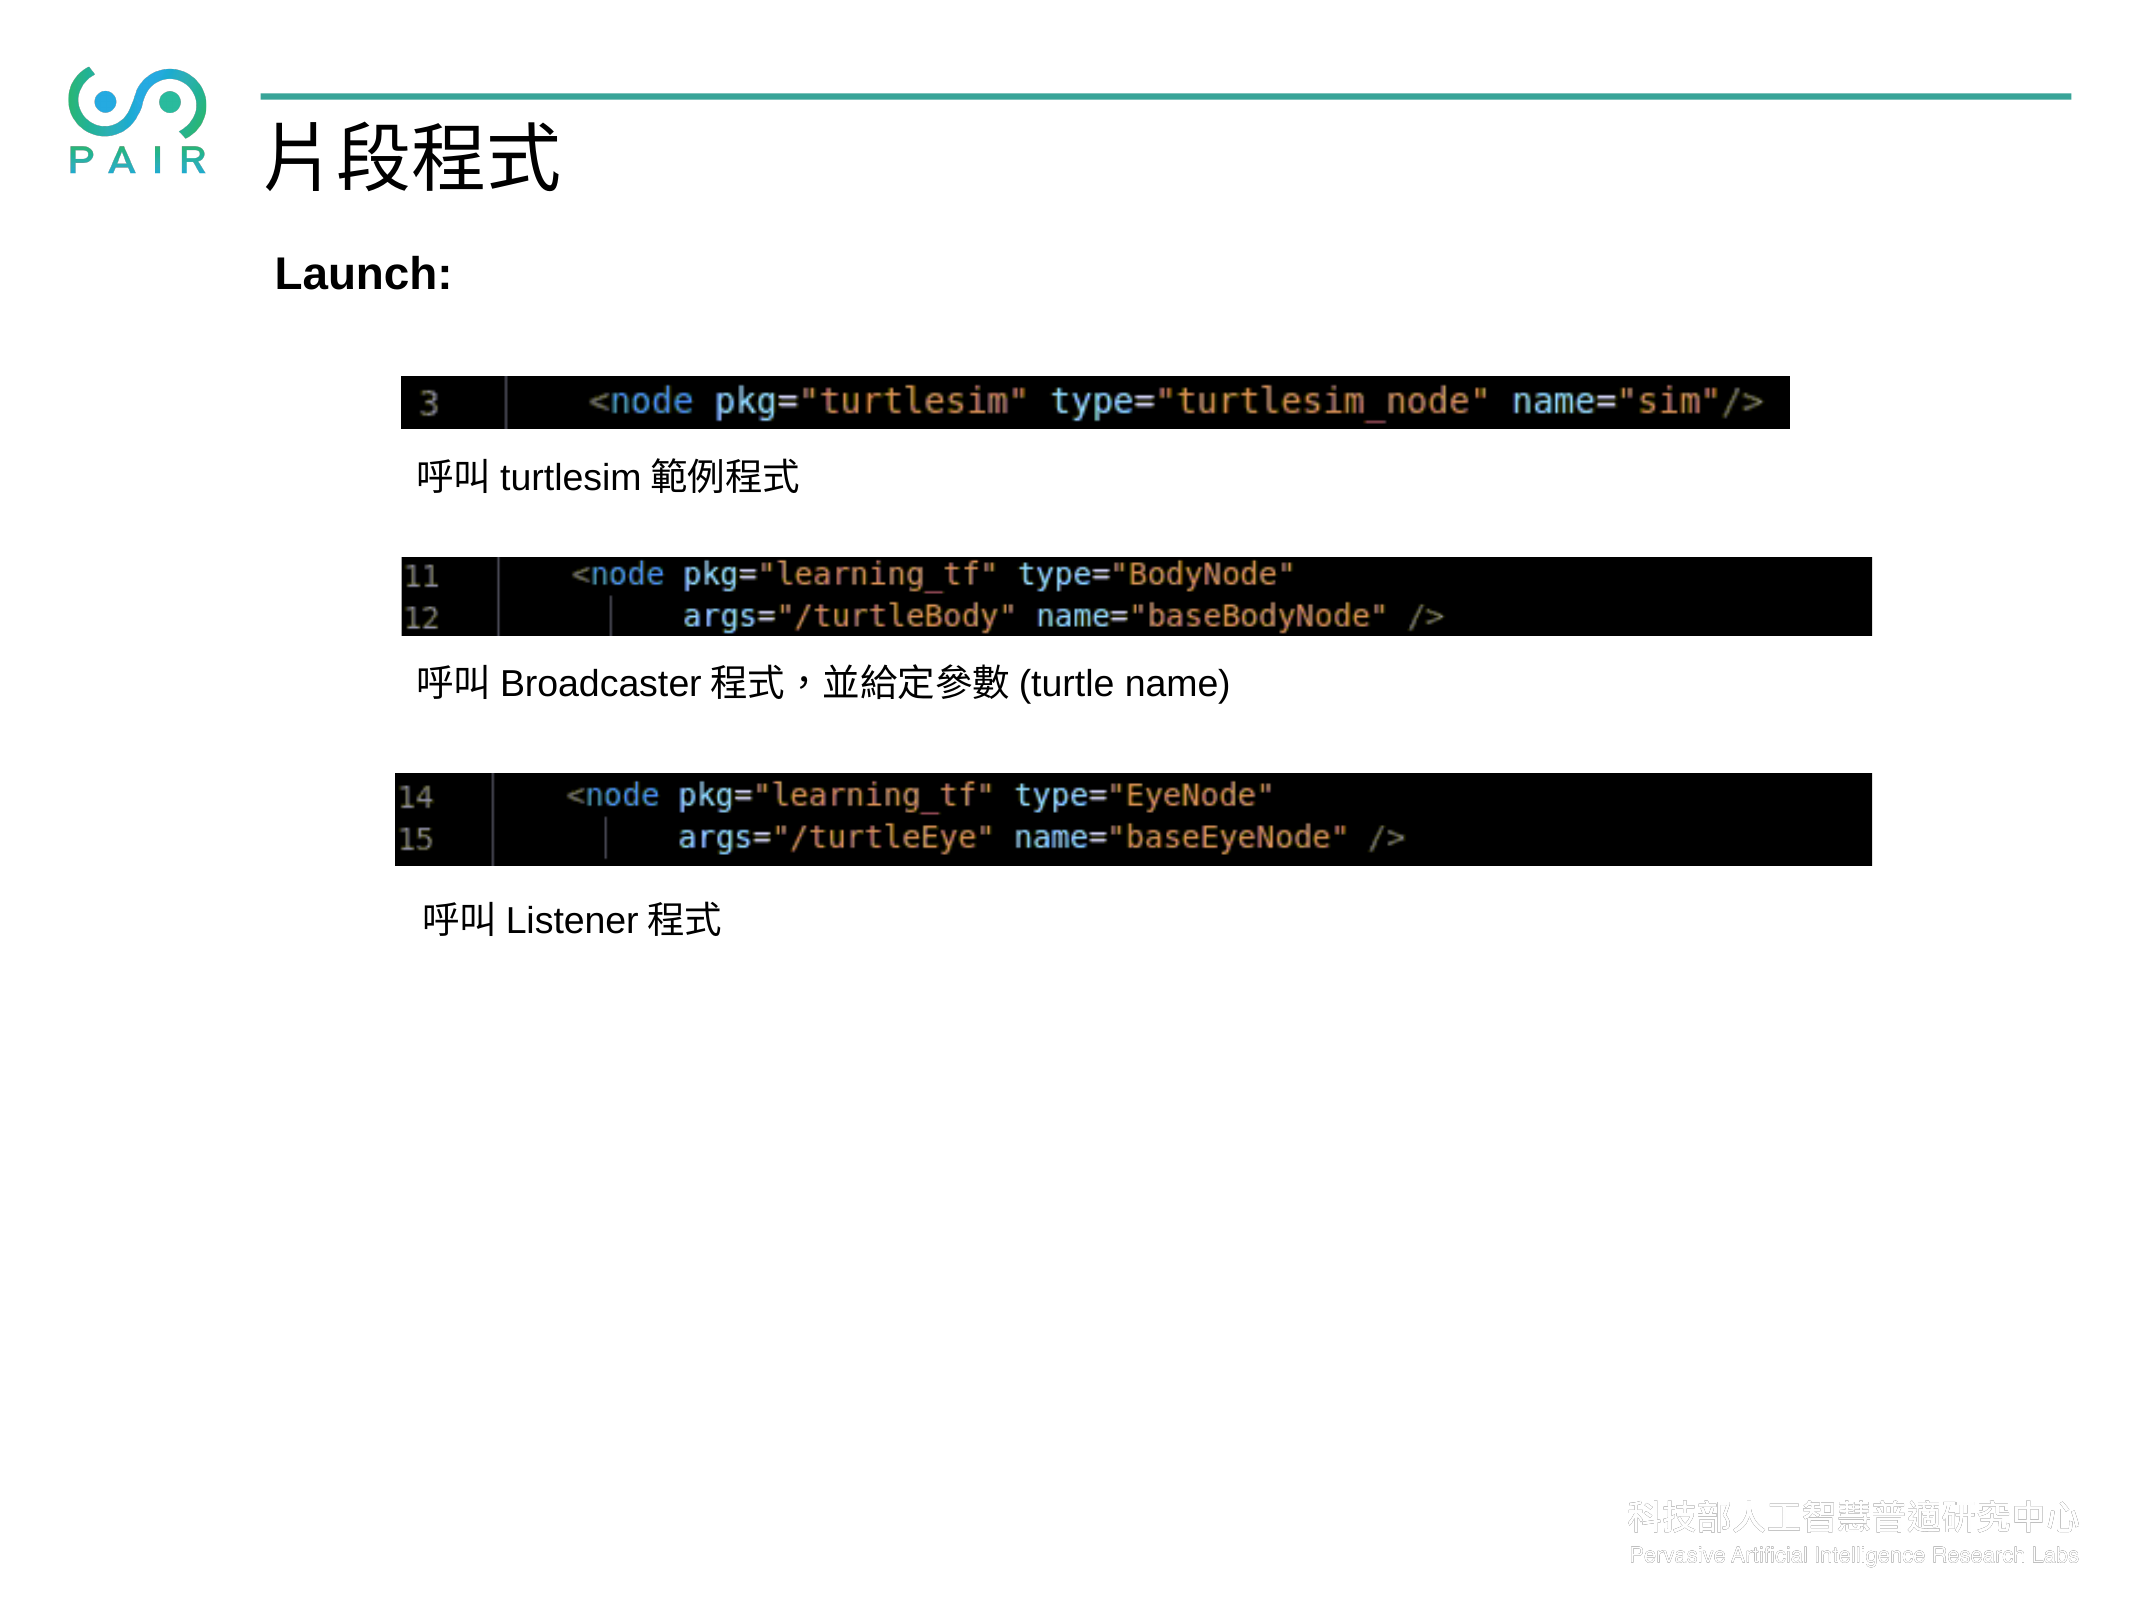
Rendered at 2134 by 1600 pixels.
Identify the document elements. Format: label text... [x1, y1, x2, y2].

text_box 呼叫Broadcaster程式，並給定參數(turtle name) [401, 654, 1831, 756]
picture [401, 376, 1790, 429]
text_box 呼叫turtlesim範例程式 [401, 448, 815, 508]
picture [65, 59, 209, 181]
picture [1627, 1499, 2081, 1573]
text_box 片段程式 [261, 99, 1334, 211]
text_box 呼叫Listener程式 [407, 891, 738, 951]
picture [395, 773, 1873, 866]
picture [401, 557, 1873, 636]
text_box Launch: [259, 236, 685, 303]
